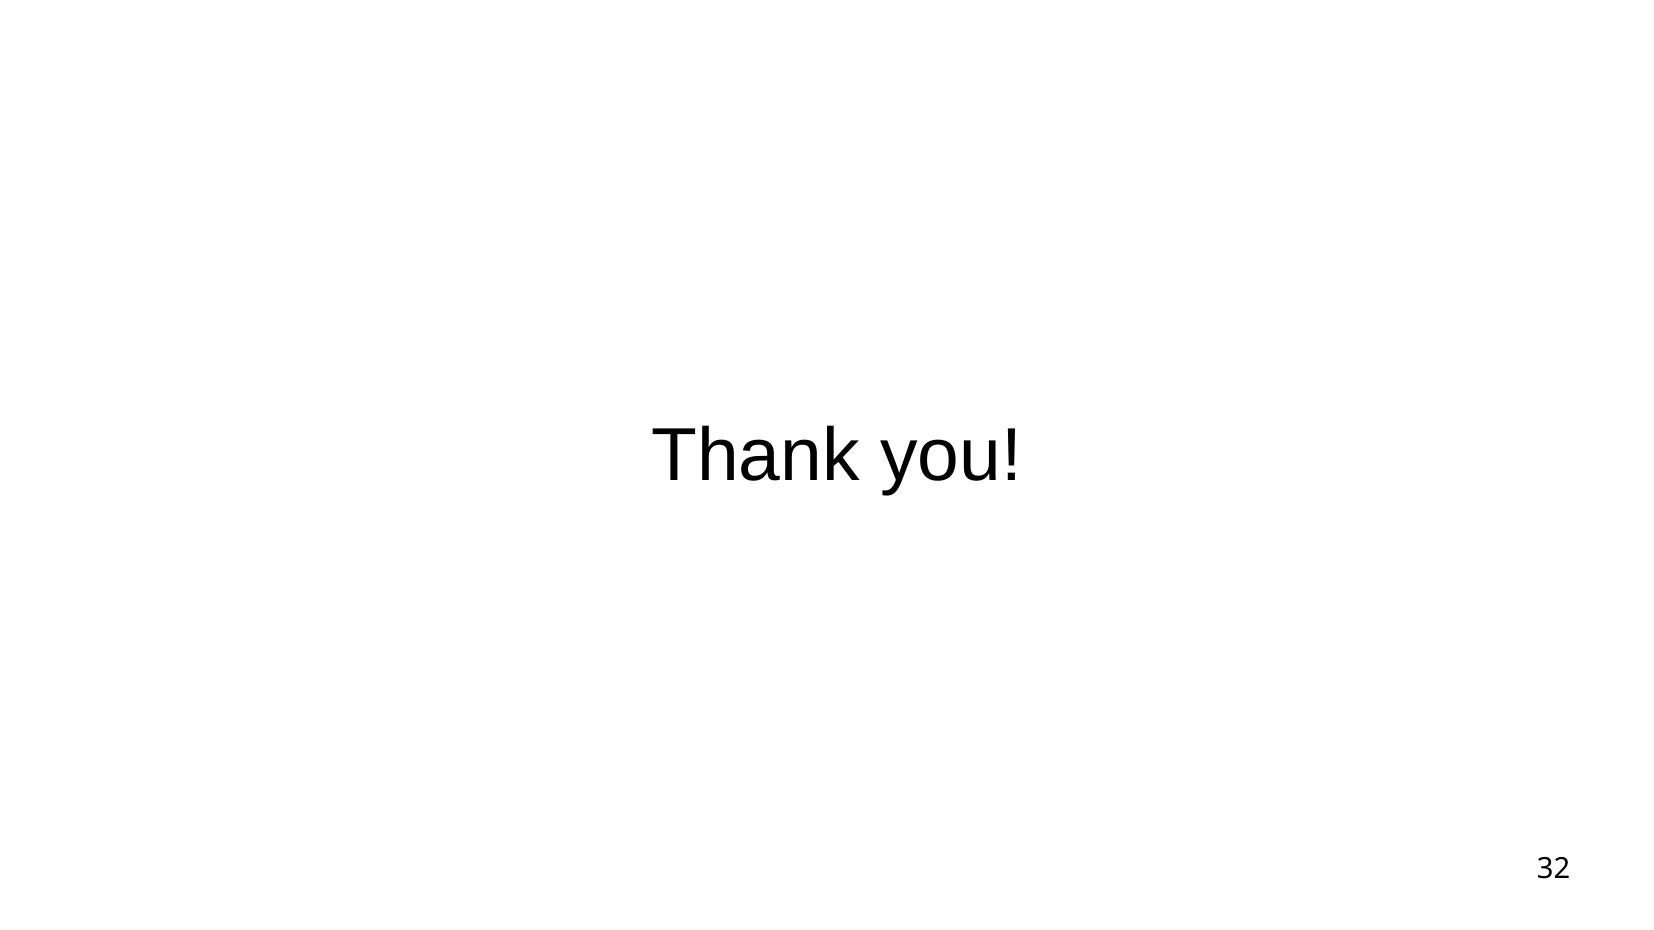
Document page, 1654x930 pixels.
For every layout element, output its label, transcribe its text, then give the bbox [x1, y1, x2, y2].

list Thank you! [99, 412, 1576, 581]
